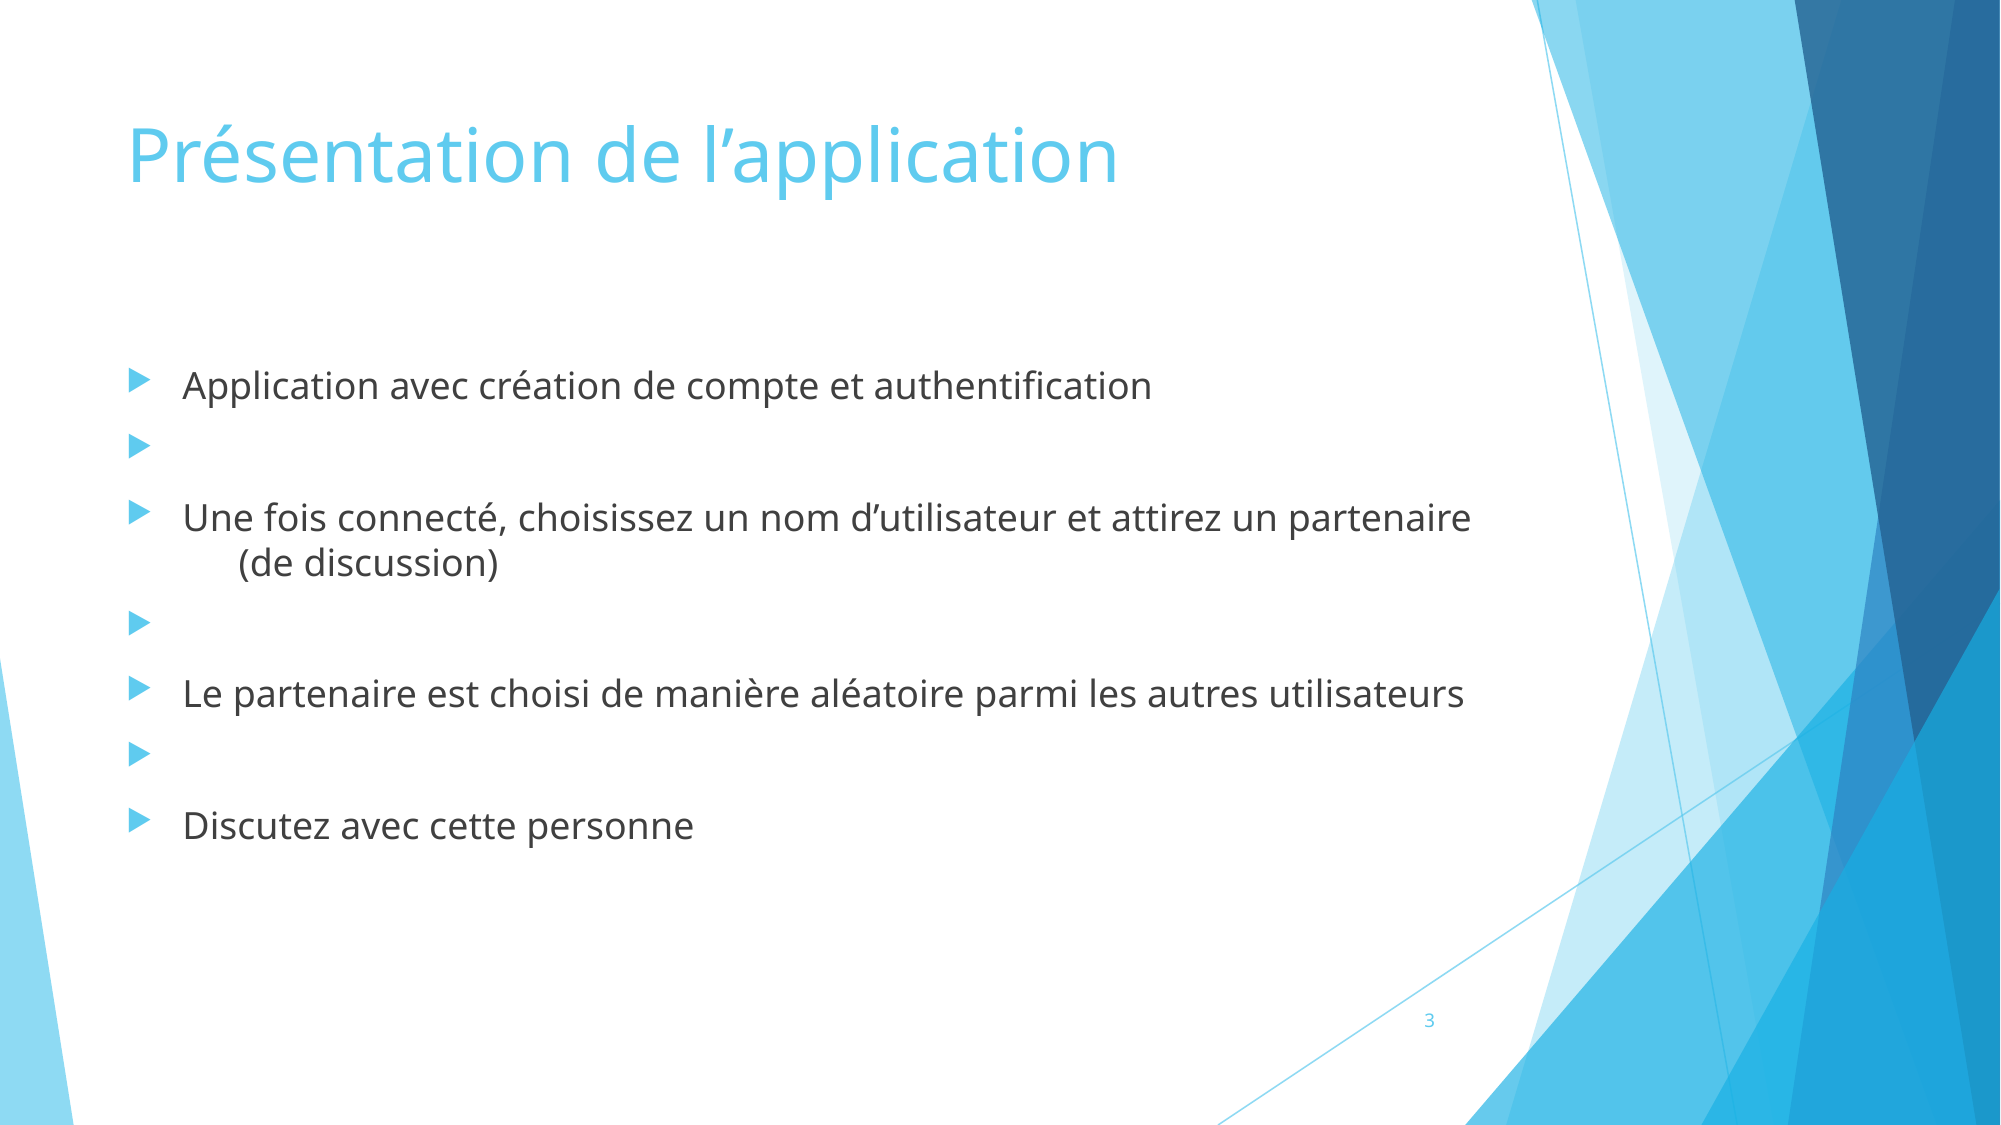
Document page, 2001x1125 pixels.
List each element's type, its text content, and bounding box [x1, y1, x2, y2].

title Présentation de l’application [111, 99, 1522, 317]
text_box ‹#› [1409, 991, 1522, 1051]
list Application avec création de compte et authentification Une fois connecté, choisissez un nom d’utilisateur et attirez un partenaire (de discussion) Le partenaire est choisi de manière aléatoire parmi les autres utilisateurs Discutez avec cette personne [111, 354, 1522, 992]
